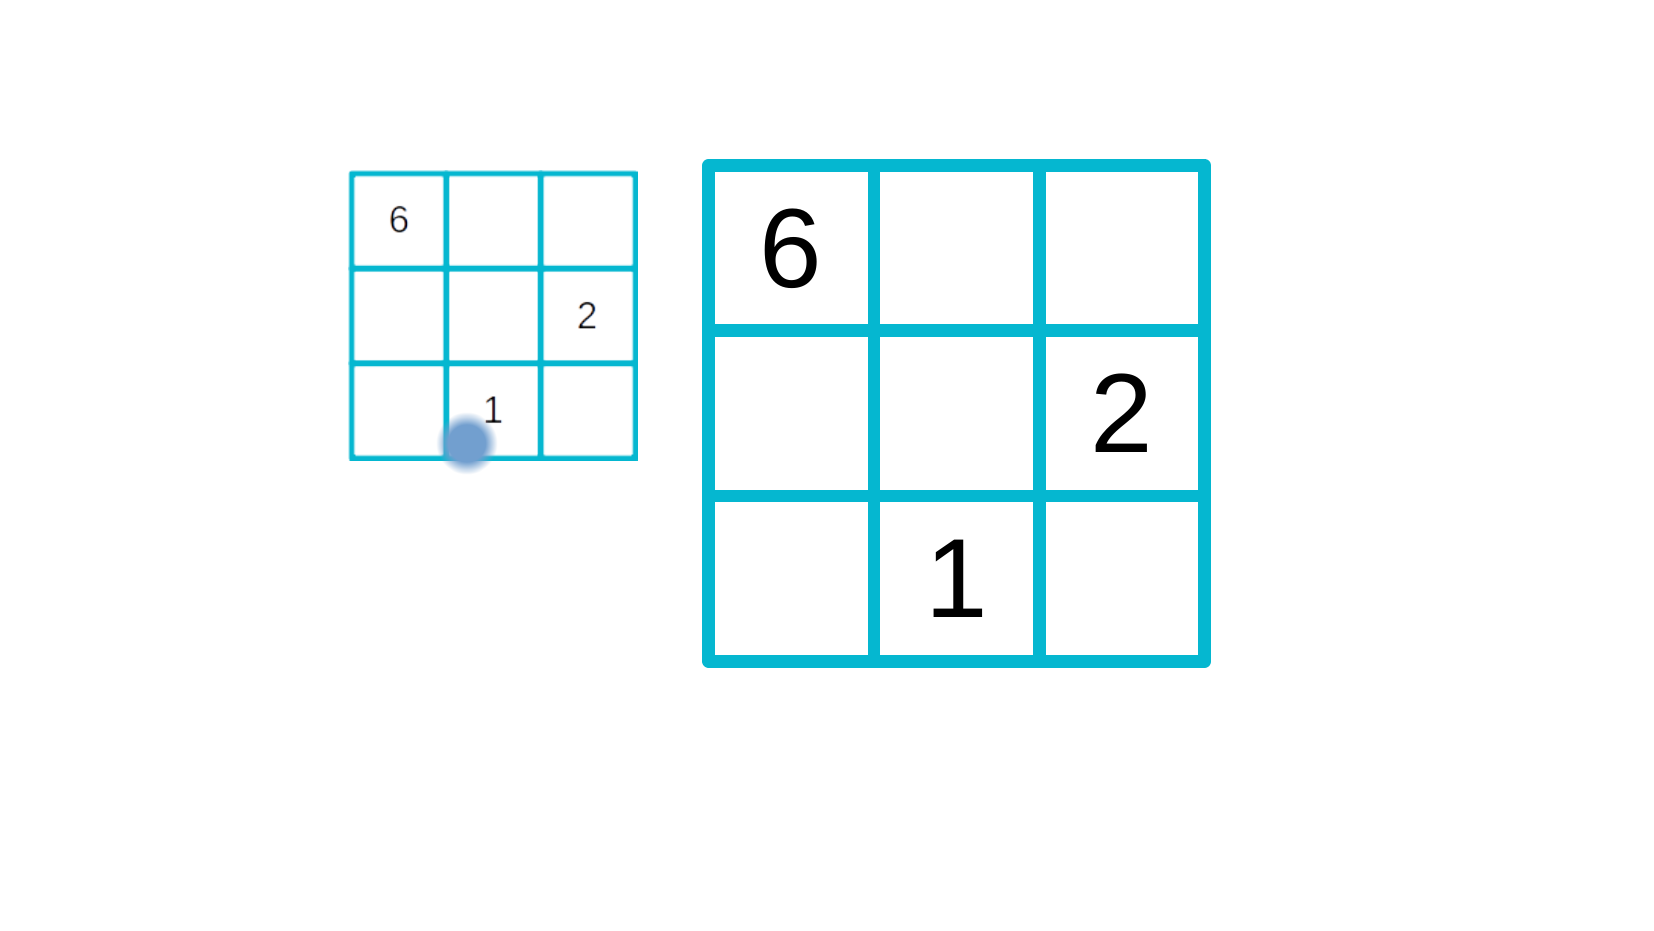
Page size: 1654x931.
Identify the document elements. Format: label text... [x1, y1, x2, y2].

text_box 2 [1039, 330, 1205, 496]
text_box 6 [708, 165, 874, 330]
picture [348, 170, 638, 461]
text_box [708, 165, 1205, 662]
text_box [413, 389, 520, 497]
text_box 1 [874, 496, 1039, 662]
